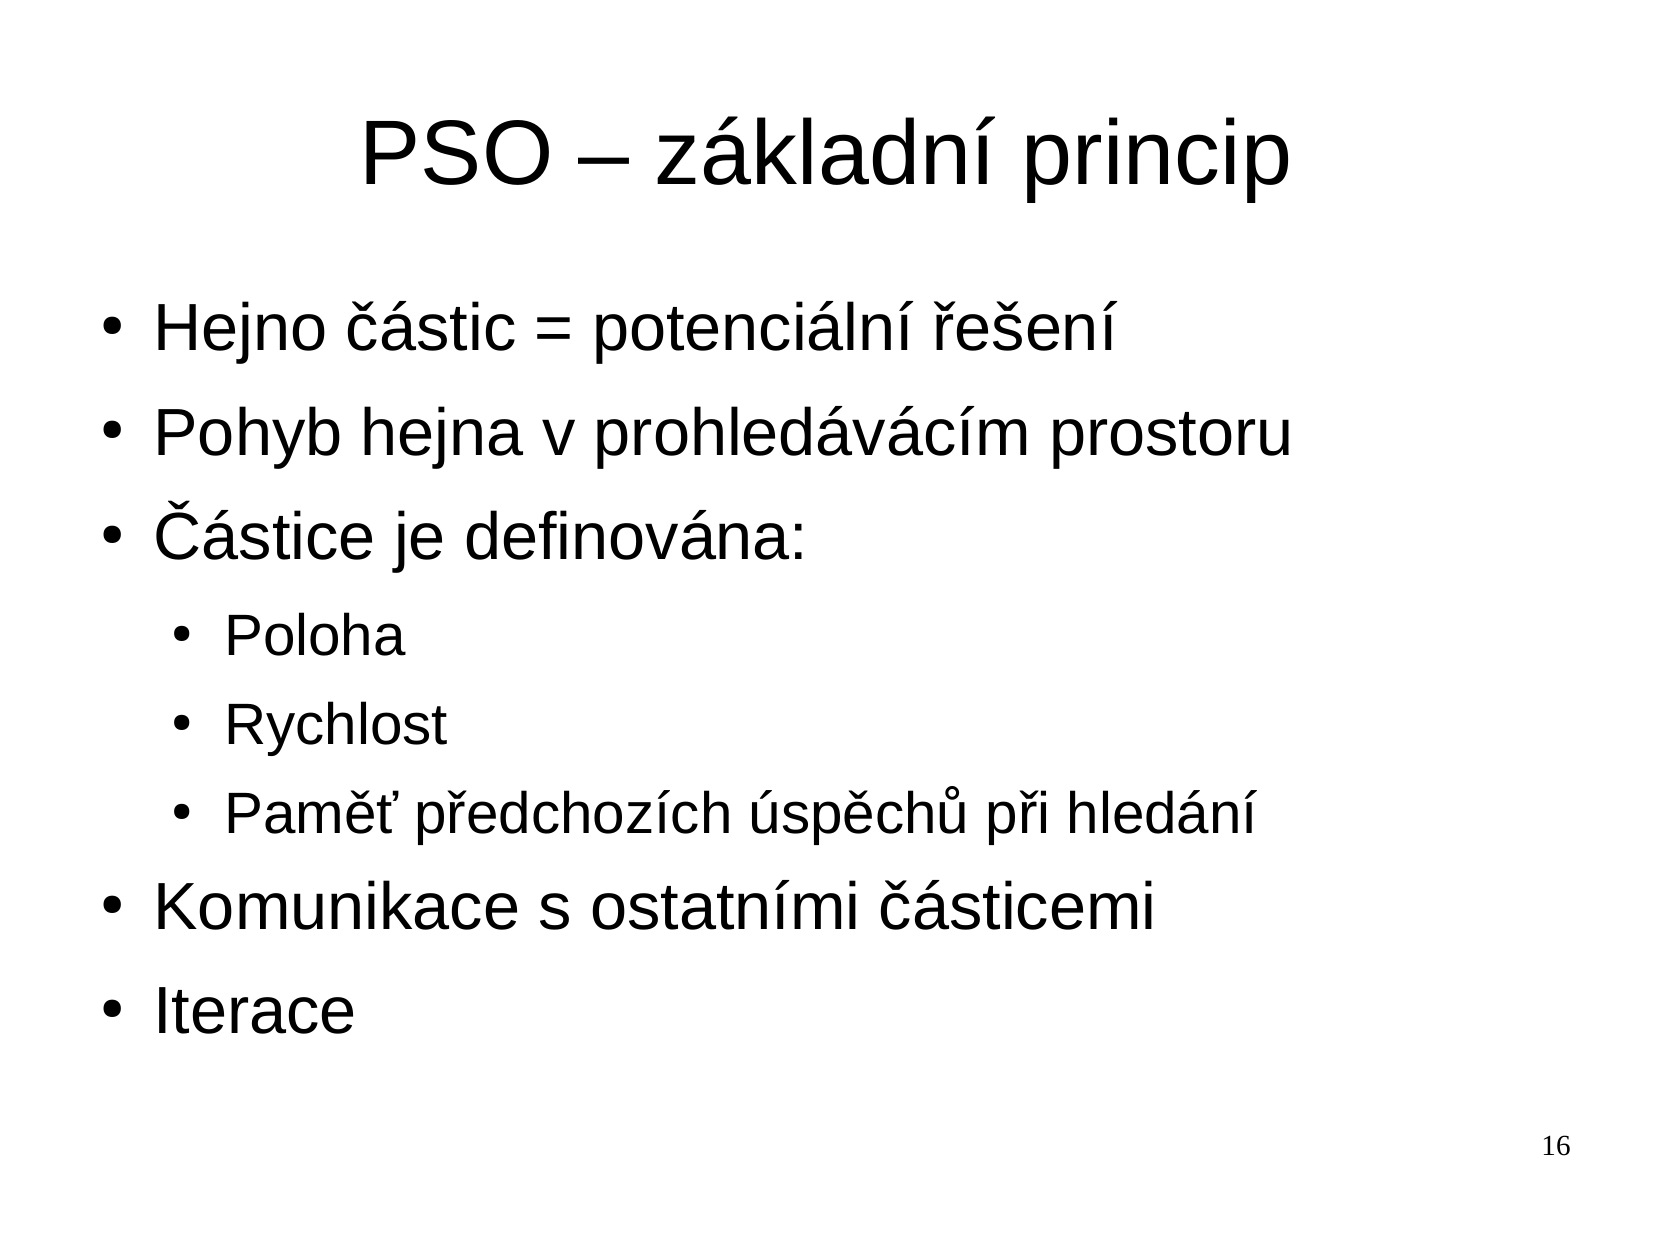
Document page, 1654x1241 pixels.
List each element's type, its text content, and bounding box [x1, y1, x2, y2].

title PSO – základní princip [82, 49, 1571, 257]
list Hejno částic = potenciální řešení Pohyb hejna v prohledávácím prostoru Částice je definována: Poloha Rychlost Paměť předchozích úspěchů při hledání Komunikace s ostatními částicemi Iterace [82, 290, 1571, 1109]
